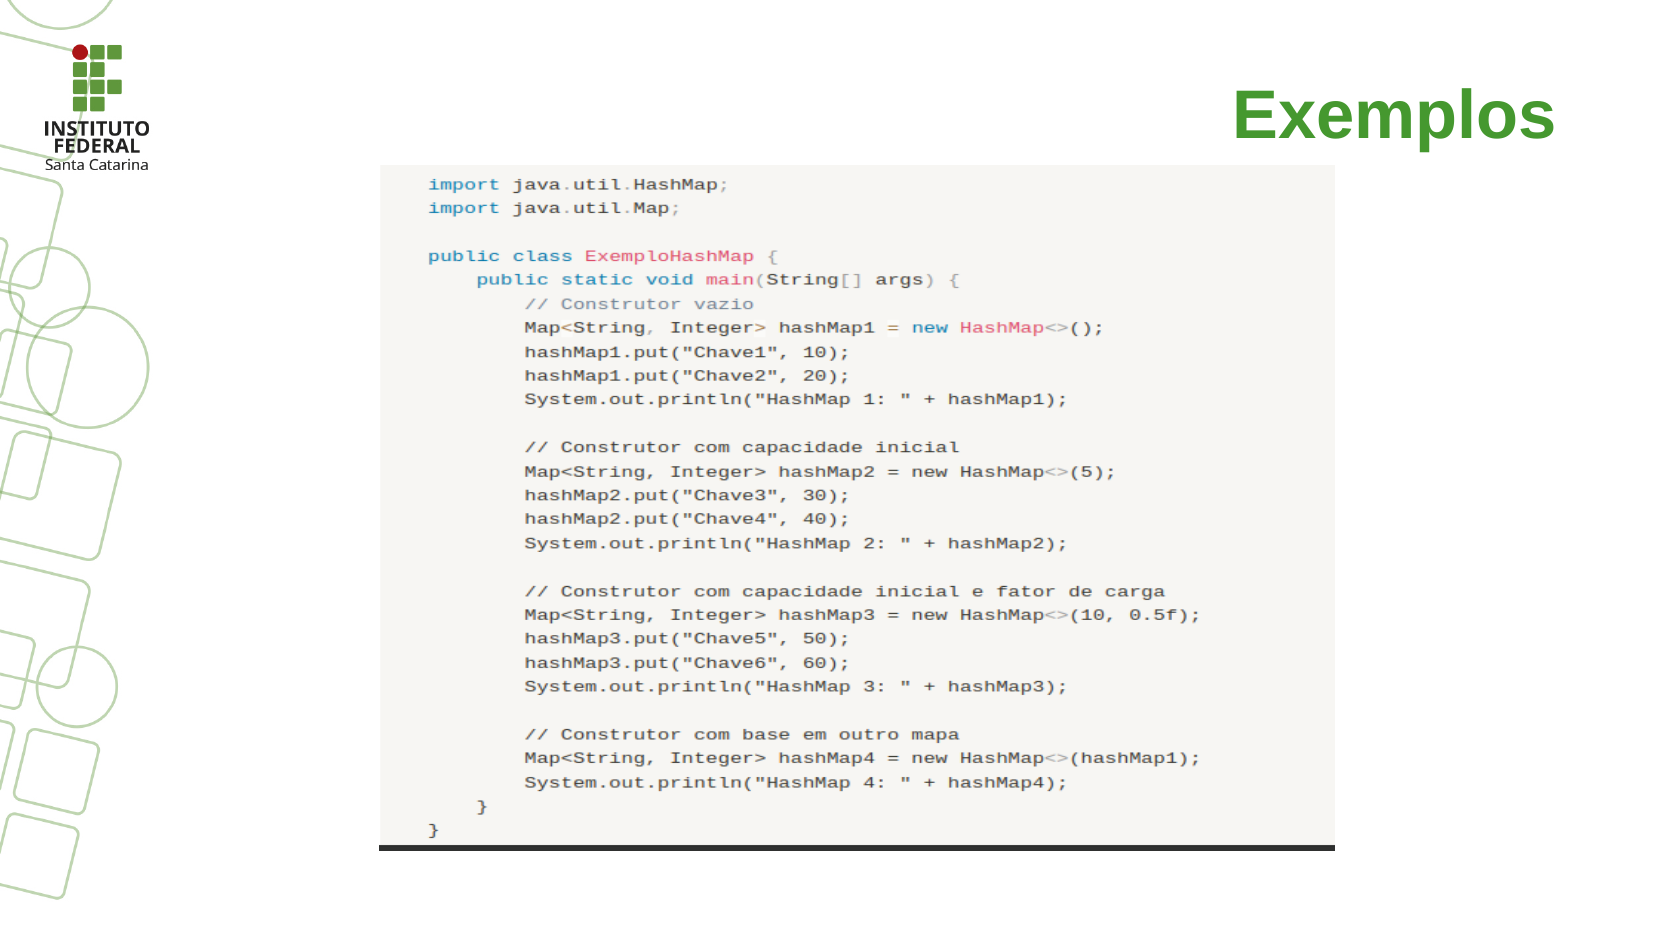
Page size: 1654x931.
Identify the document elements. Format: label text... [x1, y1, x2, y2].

title Exemplos [259, 37, 1571, 193]
picture [0, 0, 1335, 931]
